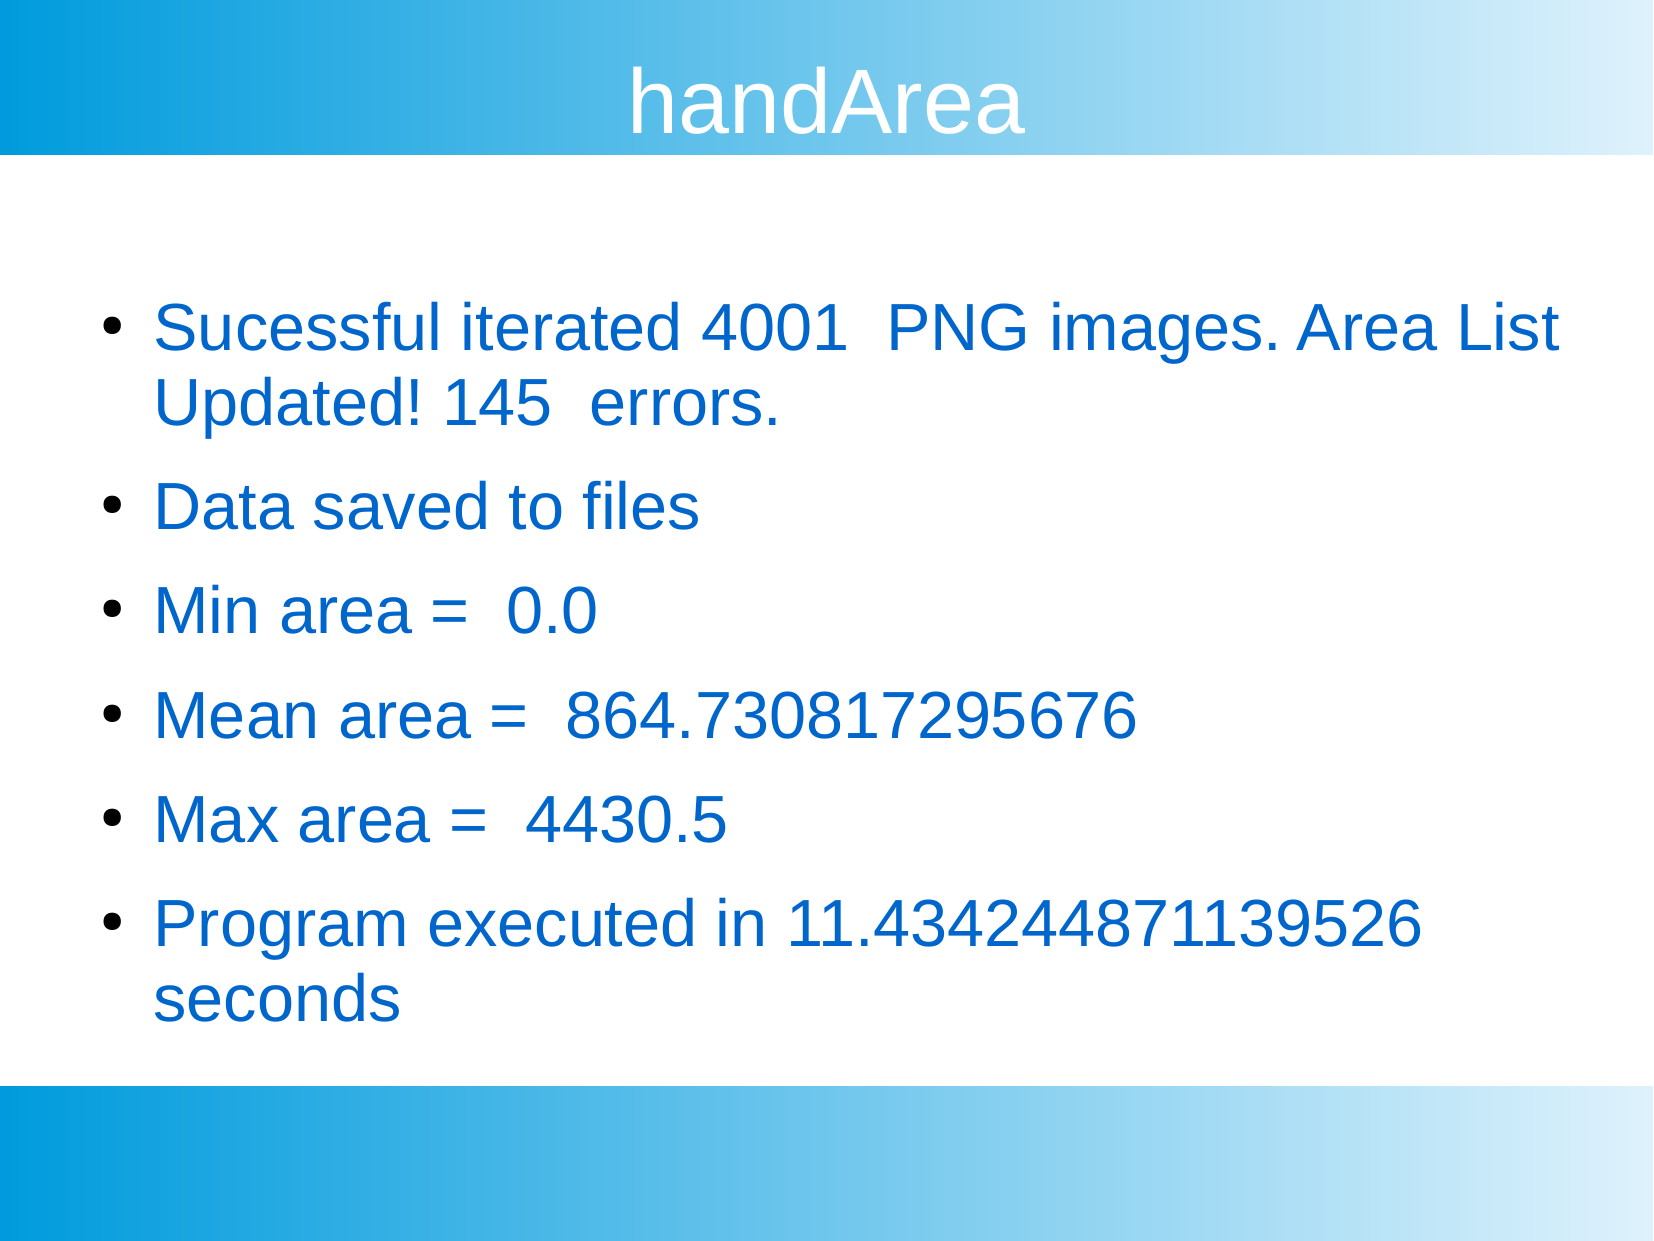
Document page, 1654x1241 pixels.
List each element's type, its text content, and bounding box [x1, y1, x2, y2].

title handArea [82, 49, 1571, 155]
list Sucessful iterated 4001 PNG images. Area List Updated! 145 errors. Data saved to files Min area = 0.0 Mean area = 864.730817295676 Max area = 4430.5 Program executed in 11.434244871139526 seconds [82, 290, 1571, 1010]
